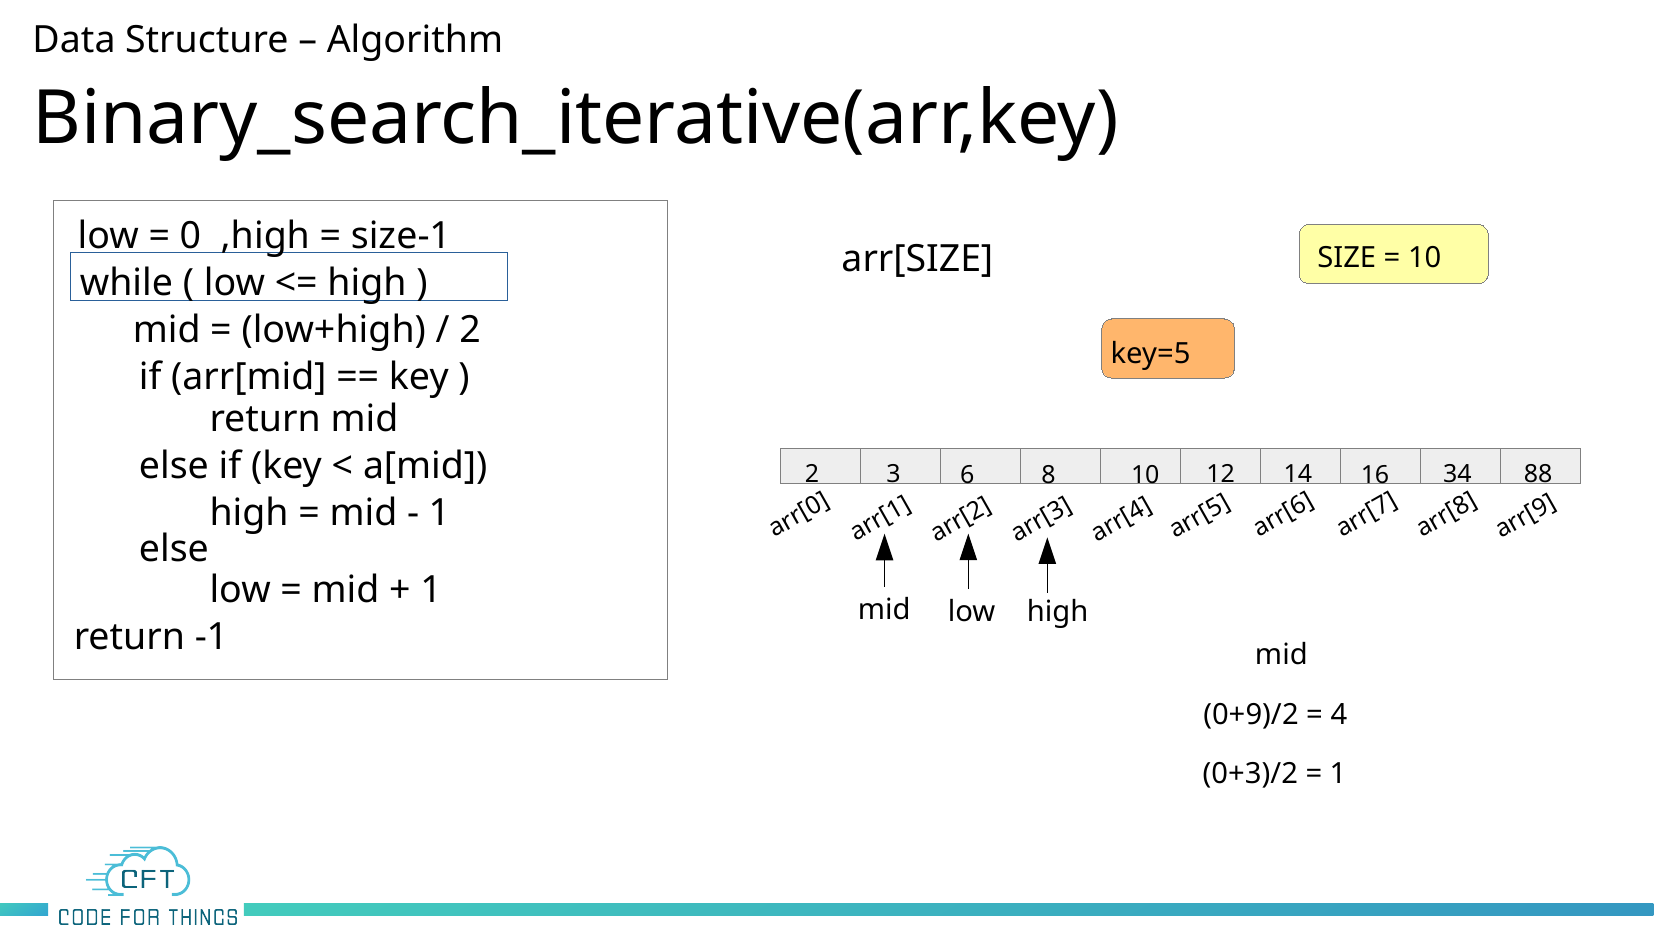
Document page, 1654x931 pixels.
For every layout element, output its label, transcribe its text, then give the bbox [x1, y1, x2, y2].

text_box arr[SIZE] [826, 224, 1040, 291]
text_box arr[0] [744, 484, 857, 558]
text_box high = mid - 1 [194, 478, 621, 537]
text_box mid [843, 580, 934, 638]
text_box [1571, 448, 1581, 461]
text_box [1103, 318, 1234, 324]
text_box 2 [790, 448, 844, 493]
text_box SIZE = 10 [1302, 228, 1483, 278]
text_box 8 [1026, 449, 1089, 494]
text_box 34 [1428, 448, 1491, 500]
text_box [1254, 448, 1269, 484]
text_box while ( low <= high ) [64, 260, 514, 307]
text_box 88 [1509, 448, 1571, 500]
text_box arr[2] [906, 488, 1016, 563]
text_box [1331, 448, 1428, 484]
text_box [780, 448, 790, 484]
text_box arr[9] [1471, 456, 1602, 560]
text_box arr[8] [1399, 484, 1503, 559]
text_box low = 0 ,high = size-1 [53, 200, 609, 260]
text_box 12 [1191, 448, 1254, 493]
text_box 3 [871, 448, 925, 493]
text_box 14 [1269, 448, 1331, 500]
text_box else if (key < a[mid]) [124, 431, 621, 490]
text_box mid = (low+high) / 2 [118, 295, 603, 354]
text_box return mid [194, 383, 443, 443]
text_box return -1 [59, 602, 290, 662]
text_box arr[5] [1151, 484, 1267, 556]
text_box arr[6] [1232, 484, 1362, 562]
text_box low = mid + 1 [194, 555, 621, 614]
text_box 16 [1346, 449, 1420, 501]
text_box arr[3] [986, 491, 1104, 568]
text_box [1299, 224, 1489, 284]
text_box (0+9)/2 = 4 [1181, 685, 1395, 745]
text_box high [1028, 582, 1111, 632]
text_box arr[7] [1318, 498, 1428, 562]
text_box [53, 200, 668, 680]
text_box arr[4] [1074, 492, 1179, 562]
title Data Structure – Algorithm Binary_search_iterative(arr,key) [32, 0, 1595, 199]
text_box mid [1240, 625, 1335, 685]
text_box low [933, 582, 1028, 632]
text_box arr[1] [826, 485, 935, 562]
text_box [844, 448, 871, 484]
text_box [925, 448, 1191, 484]
text_box if (arr[mid] == key ) [124, 342, 550, 401]
text_box else [124, 513, 243, 573]
text_box [1491, 448, 1509, 484]
text_box (0+3)/2 = 1 [1180, 744, 1394, 804]
text_box 6 [945, 449, 1007, 494]
text_box key=5 [1095, 324, 1241, 409]
text_box 10 [1116, 449, 1181, 494]
picture [59, 846, 237, 925]
